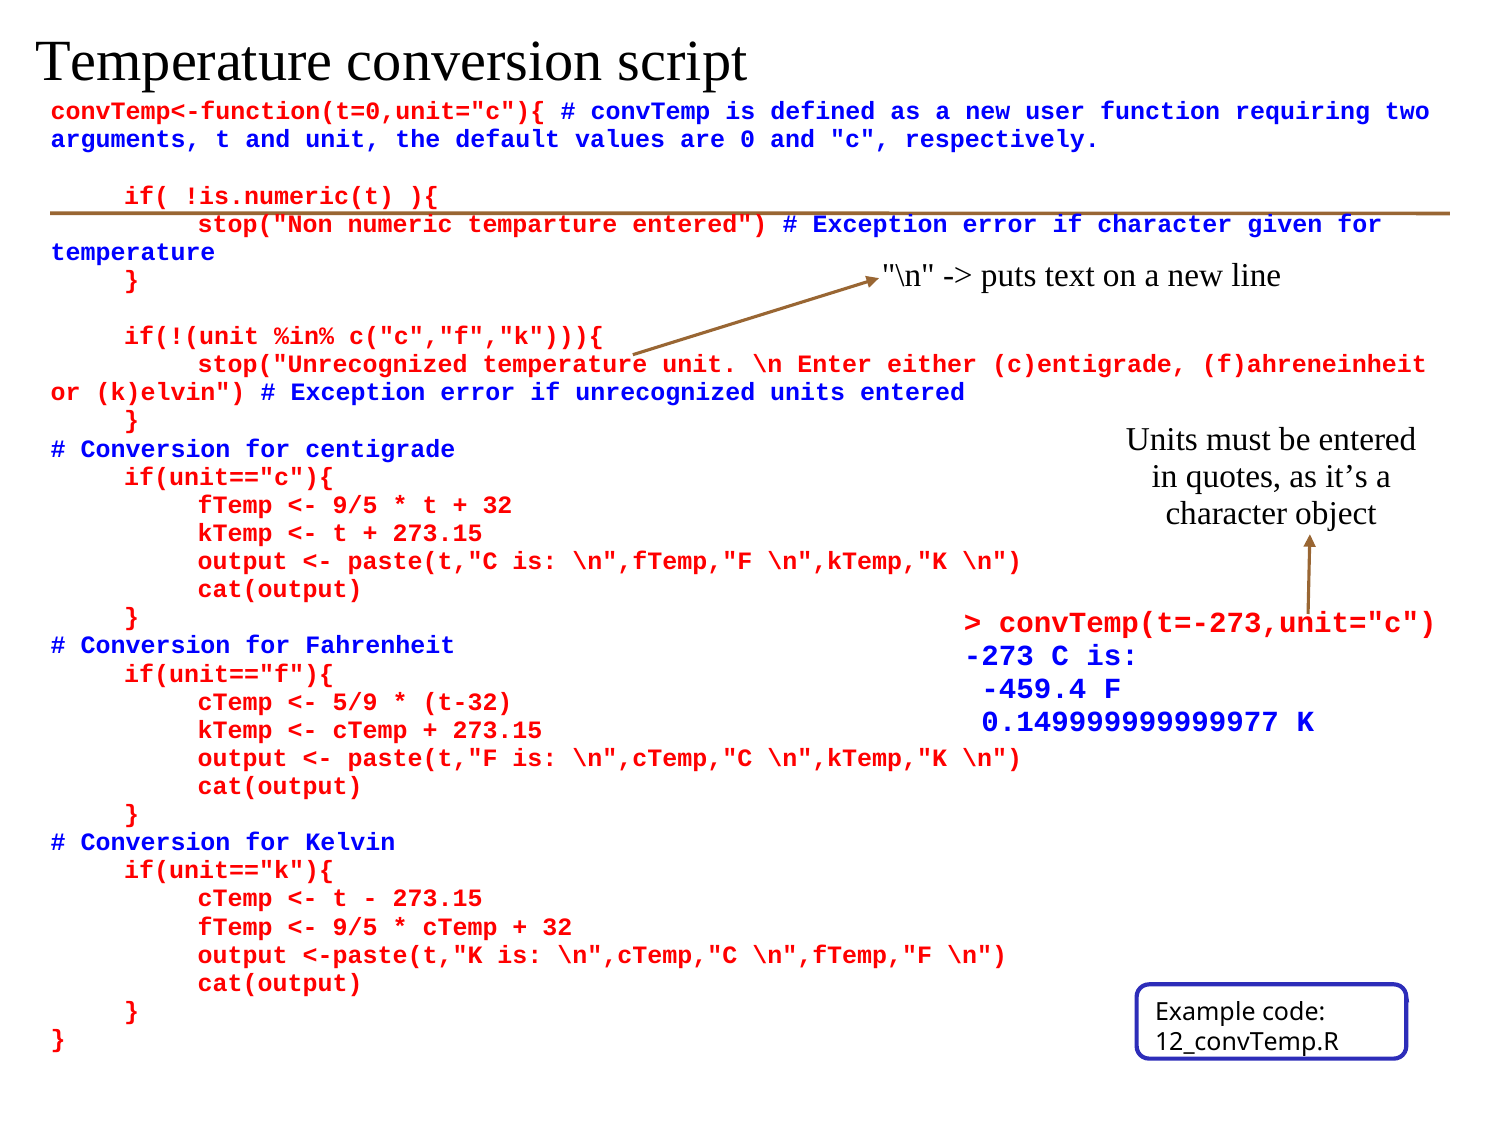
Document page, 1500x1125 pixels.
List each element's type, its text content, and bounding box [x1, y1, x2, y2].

text_box Temperature conversion script [35, 23, 843, 88]
text_box Example code: 12_convTemp.R [1136, 984, 1407, 1059]
text_box "\n" -> puts text on a new line [867, 246, 1313, 307]
text_box convTemp<-function(t=0,unit="c"){ # convTemp is defined as a new user function requiring two arguments, t and unit, the default values are 0 and "c", respectively. if( !is.numeric(t) ){ stop("Non numeric temparture entered") # Exception error if character given for temperature } if(!(unit %in% c("c","f","k"))){ stop("Unrecognized temperature unit. \n Enter either (c)entigrade, (f)ahreneinheit or (k)elvin") # Exception error if unrecognized units entered } # Conversion for centigrade if(unit=="c"){ fTemp <- 9/5 * t + 32 kTemp <- t + 273.15 output <- paste(t,"C is: \n",fTemp,"F \n",kTemp,"K \n") cat(output) } # Conversion for Fahrenheit if(unit=="f"){ cTemp <- 5/9 * (t-32) kTemp <- cTemp + 273.15 output <- paste(t,"F is: \n",cTemp,"C \n",kTemp,"K \n") cat(output) } # Conversion for Kelvin if(unit=="k"){ cTemp <- t - 273.15 fTemp <- 9/5 * cTemp + 32 output <-paste(t,"K is: \n",cTemp,"C \n",fTemp,"F \n") cat(output) } } [35, 88, 1447, 1093]
text_box > convTemp(t=-273,unit="c") -273 C is: -459.4 F 0.149999999999977 K [949, 597, 1477, 769]
text_box Units must be entered in quotes, as it’s a character object [1101, 410, 1442, 540]
